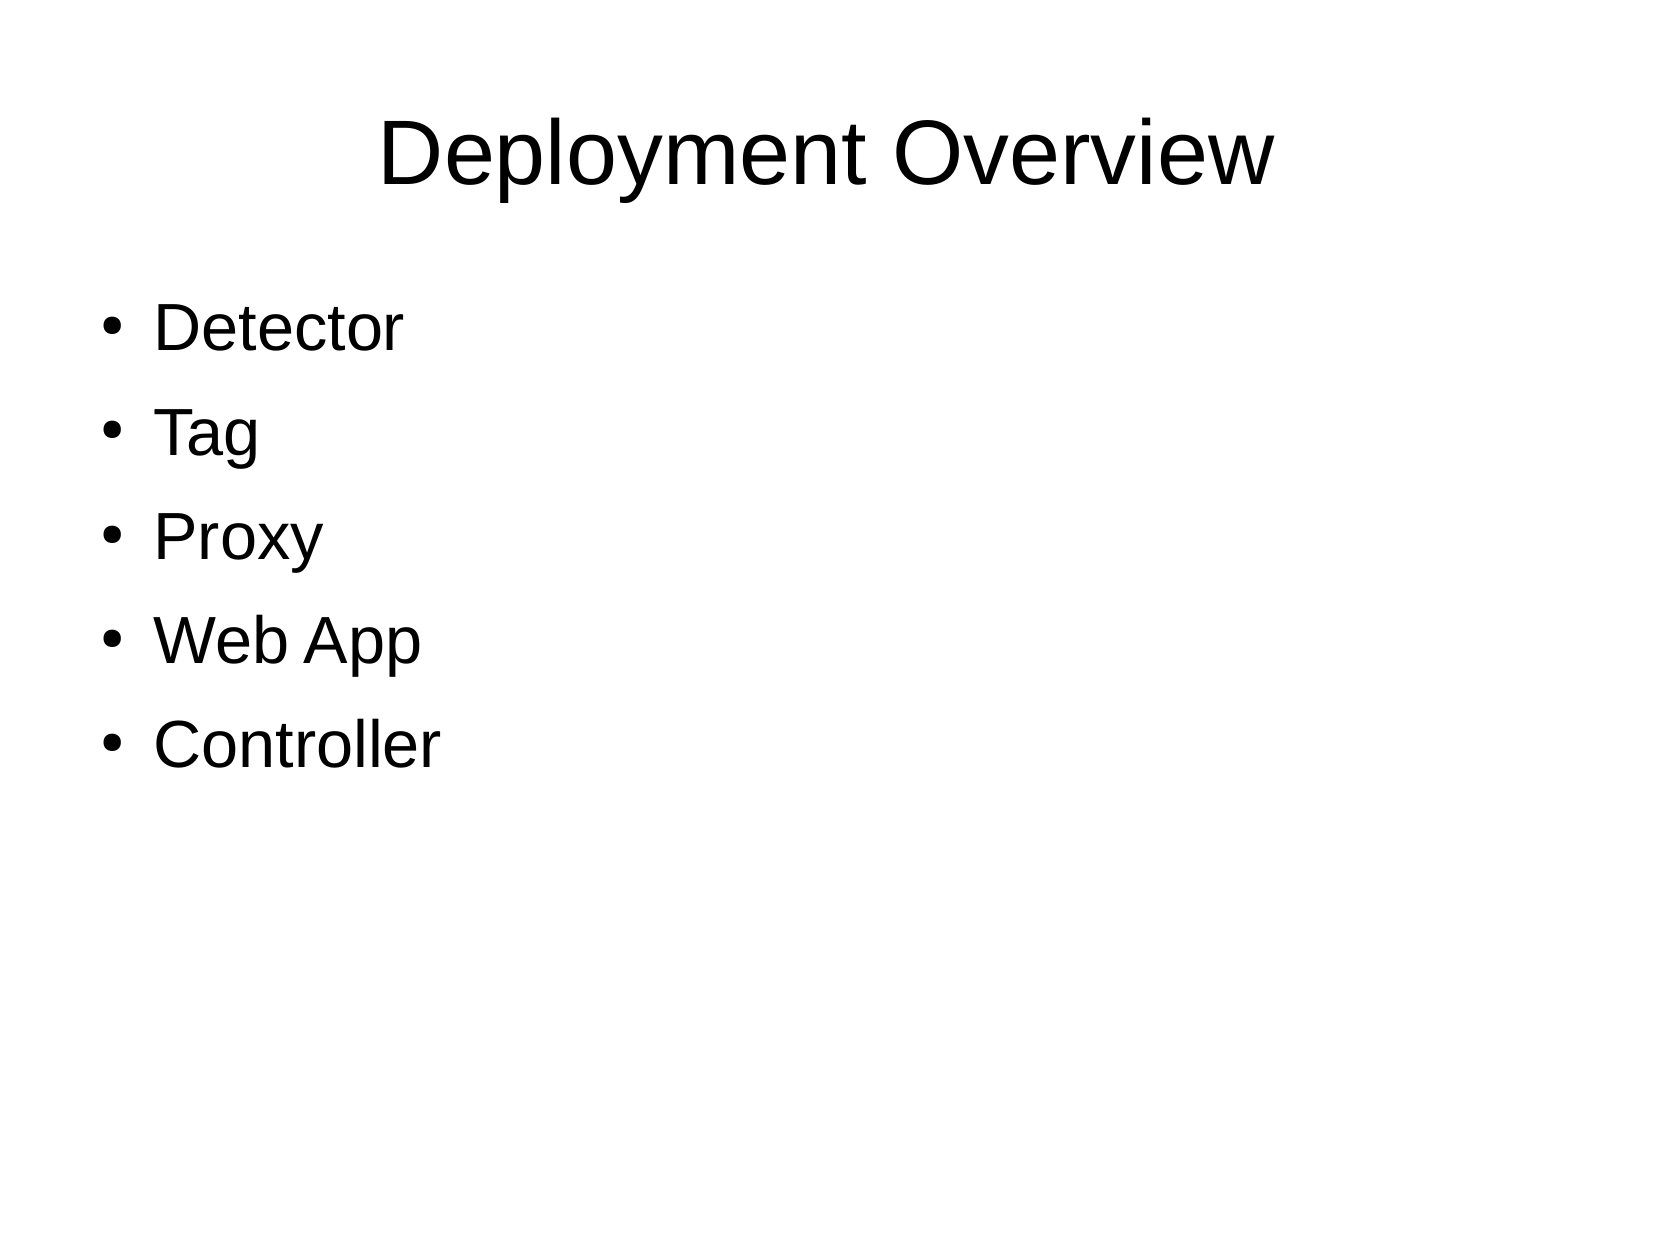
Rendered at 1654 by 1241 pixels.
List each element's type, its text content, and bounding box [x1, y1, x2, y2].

title Deployment Overview [82, 49, 1571, 257]
list Detector Tag Proxy Web App Controller [82, 290, 1571, 1109]
